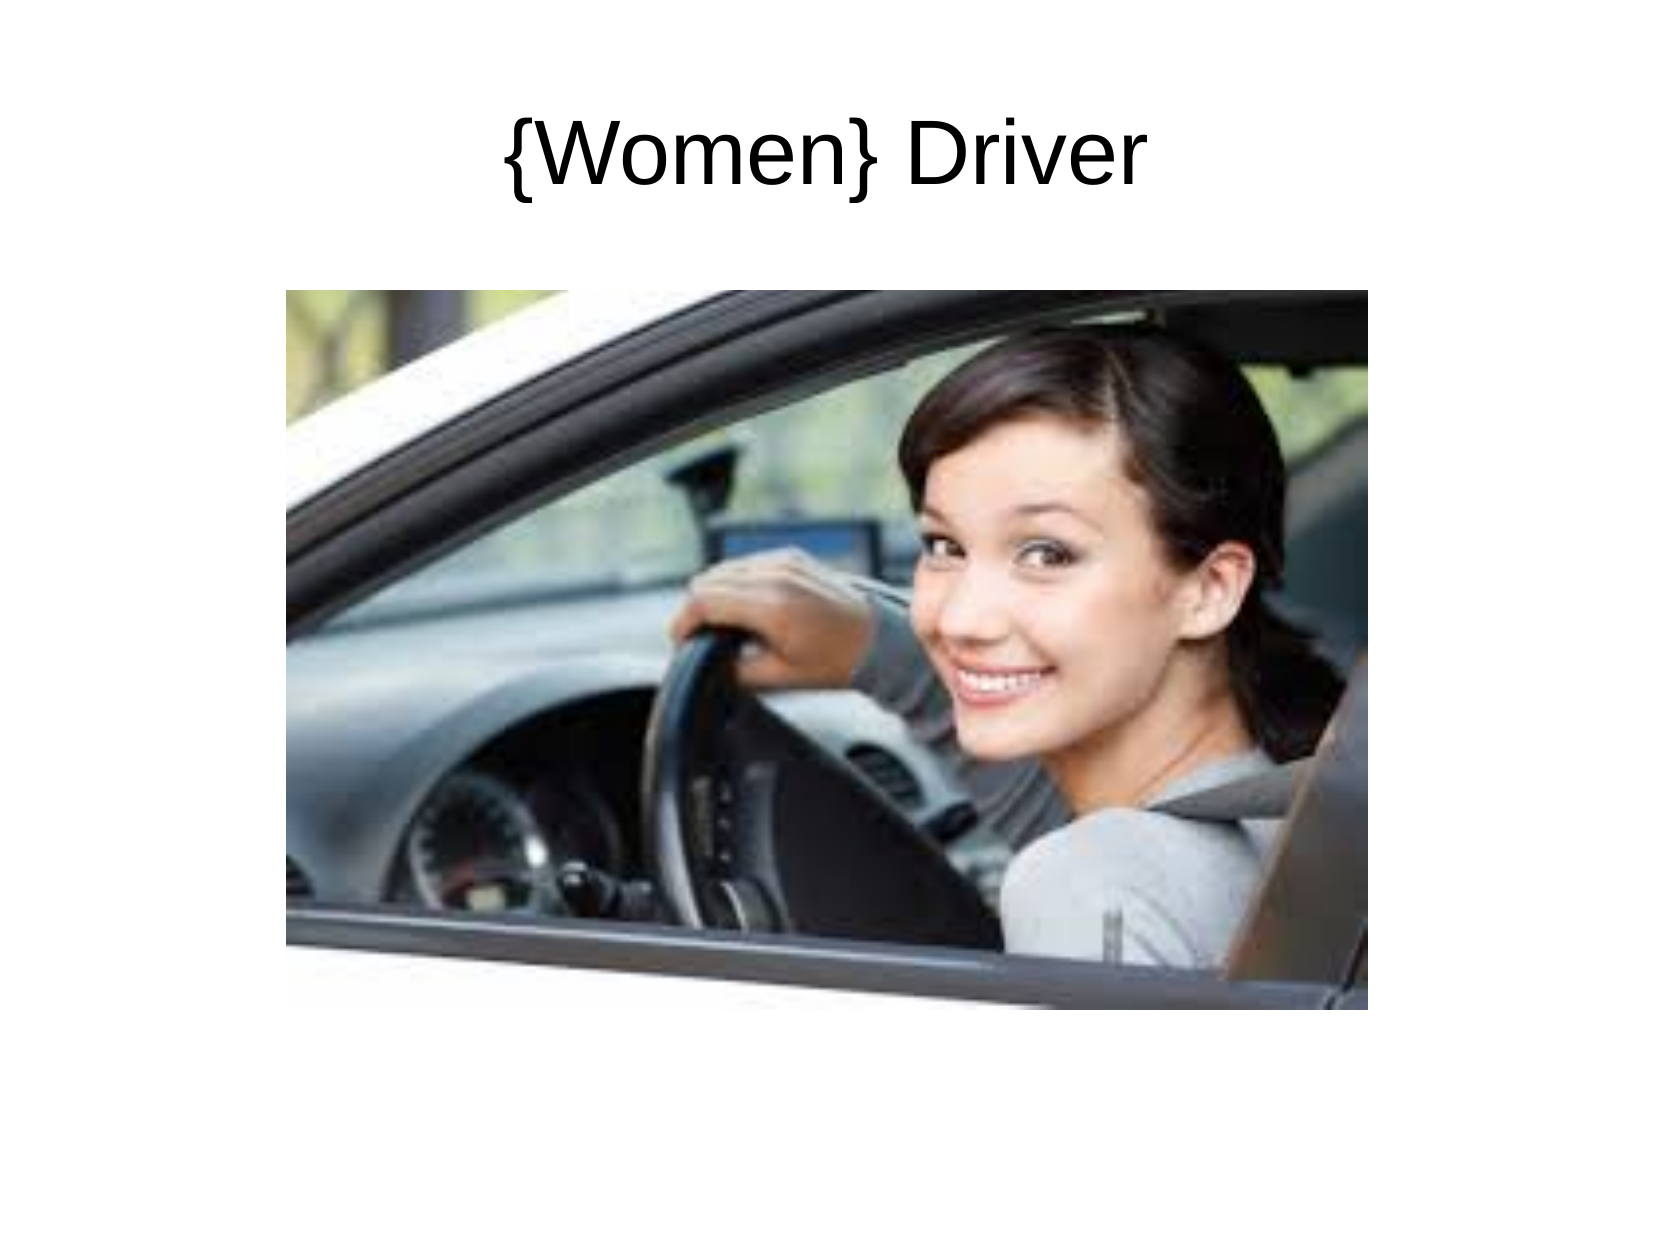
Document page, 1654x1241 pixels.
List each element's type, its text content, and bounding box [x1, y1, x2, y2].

picture [286, 290, 1368, 1010]
title {Women} Driver [82, 49, 1571, 257]
